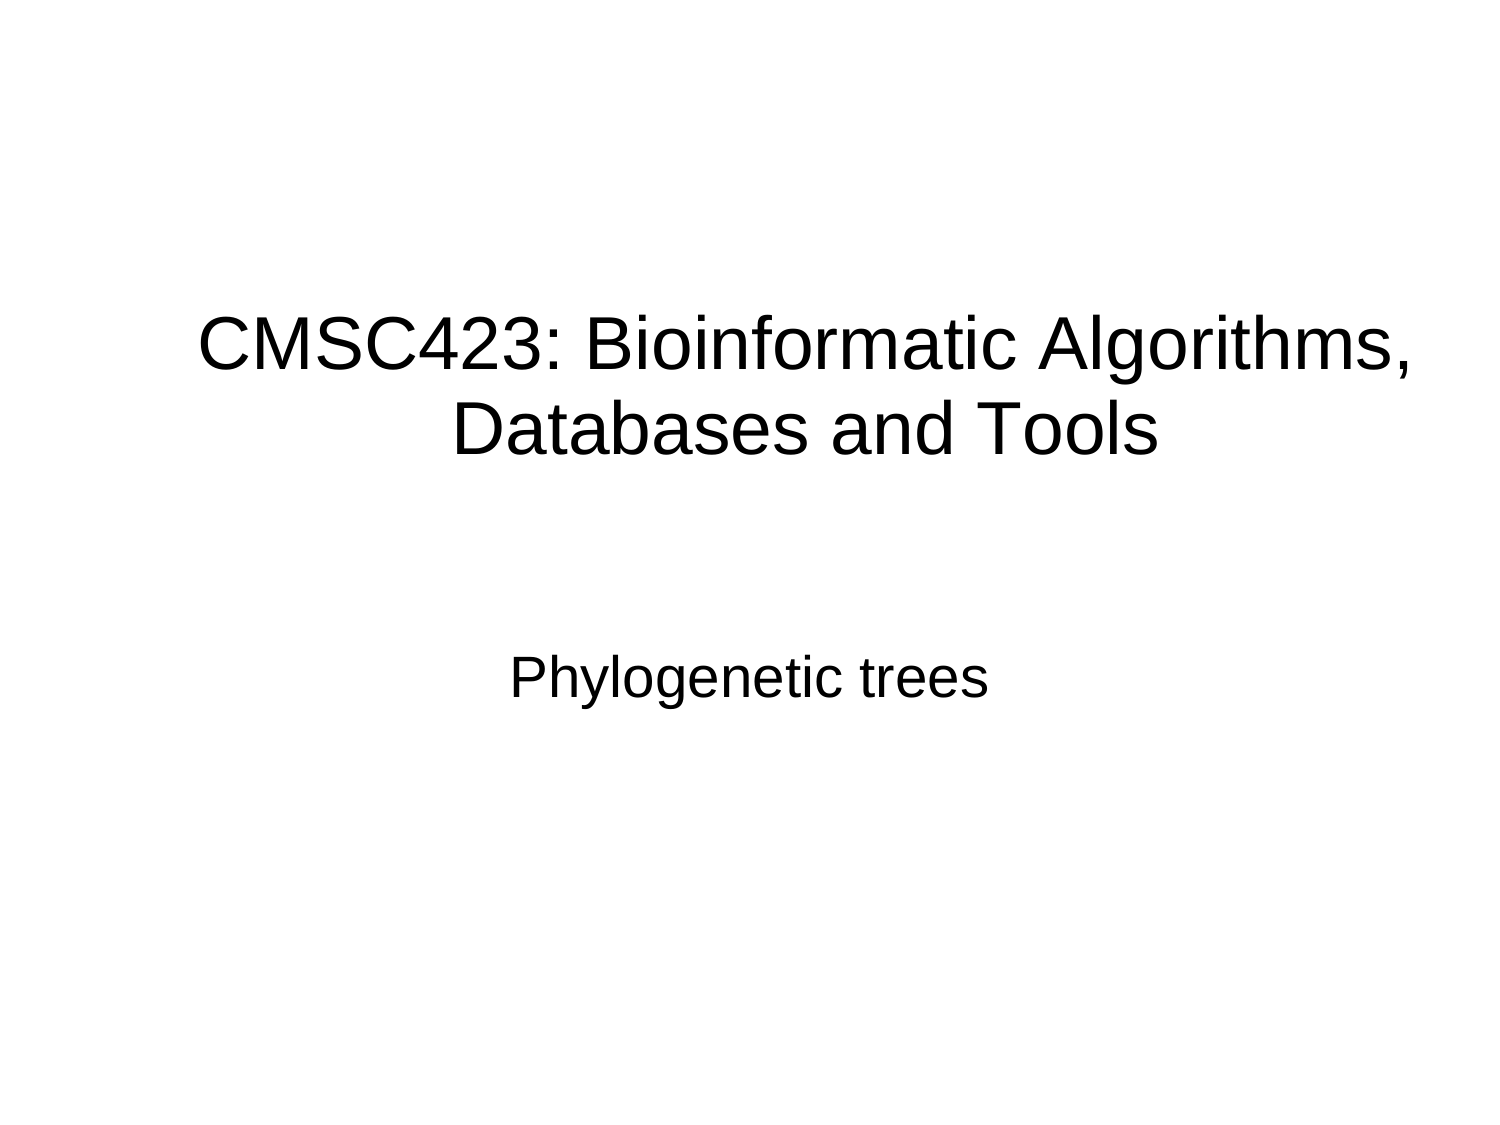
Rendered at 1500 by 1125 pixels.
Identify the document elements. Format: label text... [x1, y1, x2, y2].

subtitle Phylogenetic trees [225, 637, 1276, 926]
title CMSC423: Bioinformatic Algorithms, Databases and Tools [112, 294, 1500, 646]
